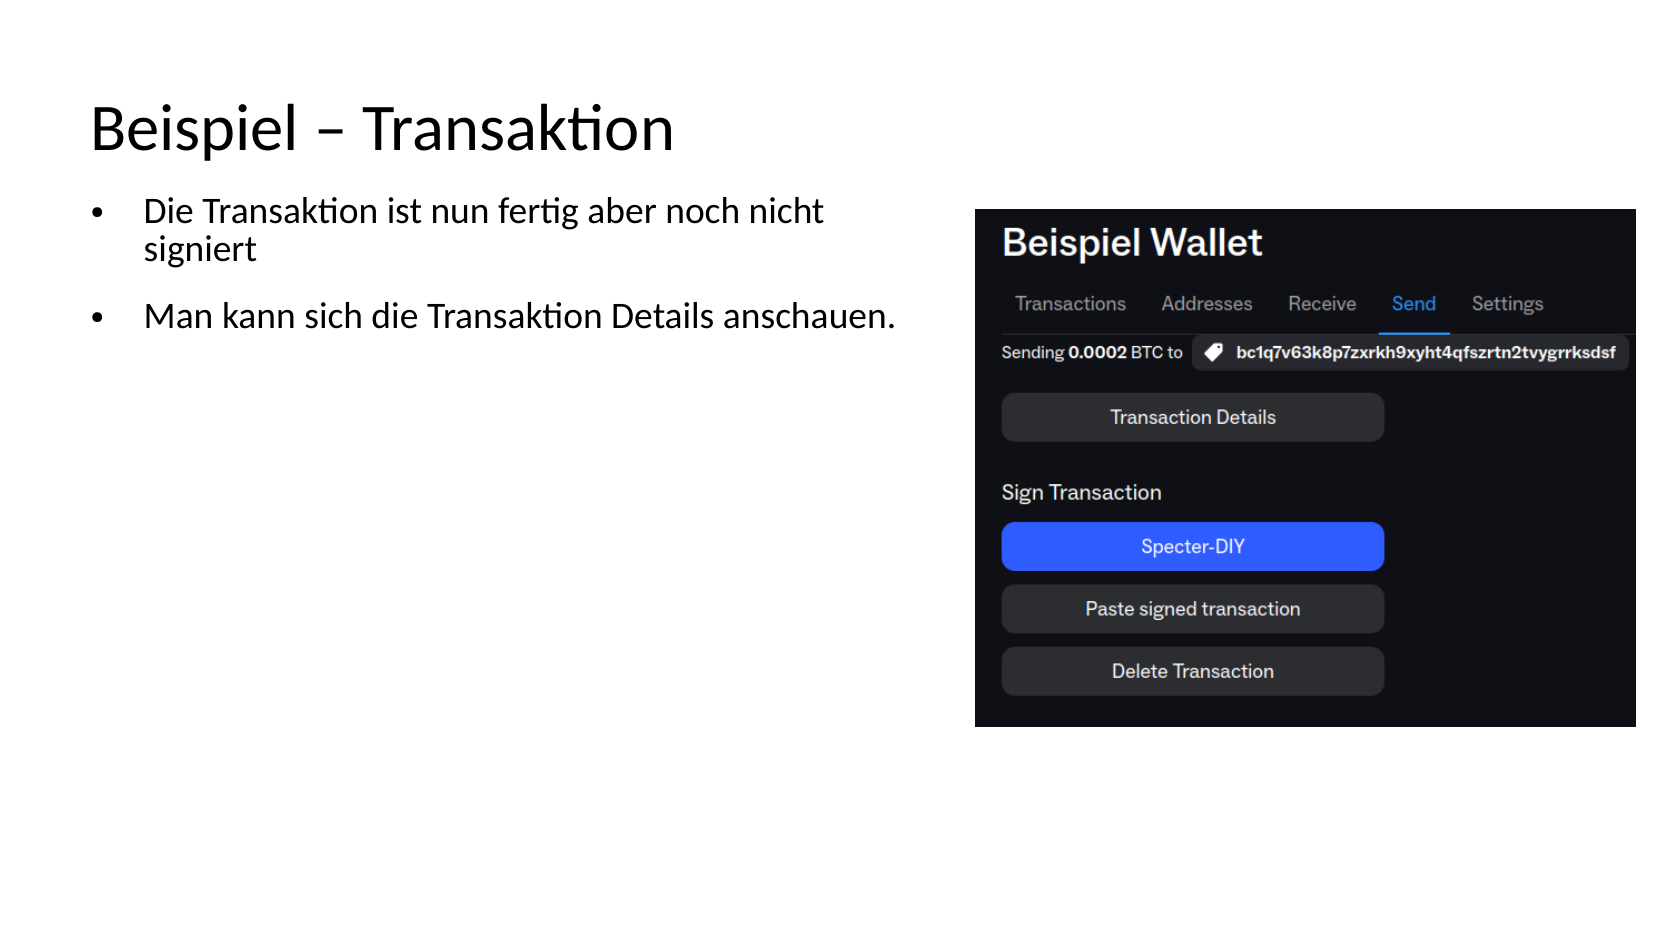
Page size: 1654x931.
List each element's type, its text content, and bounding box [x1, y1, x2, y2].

title Beispiel – Transaktion [90, 33, 1410, 234]
list Die Transaktion ist nun fertig aber noch nicht signiert Man kann sich die Transaktion Details anschauen. [72, 195, 946, 887]
picture [975, 209, 1636, 727]
